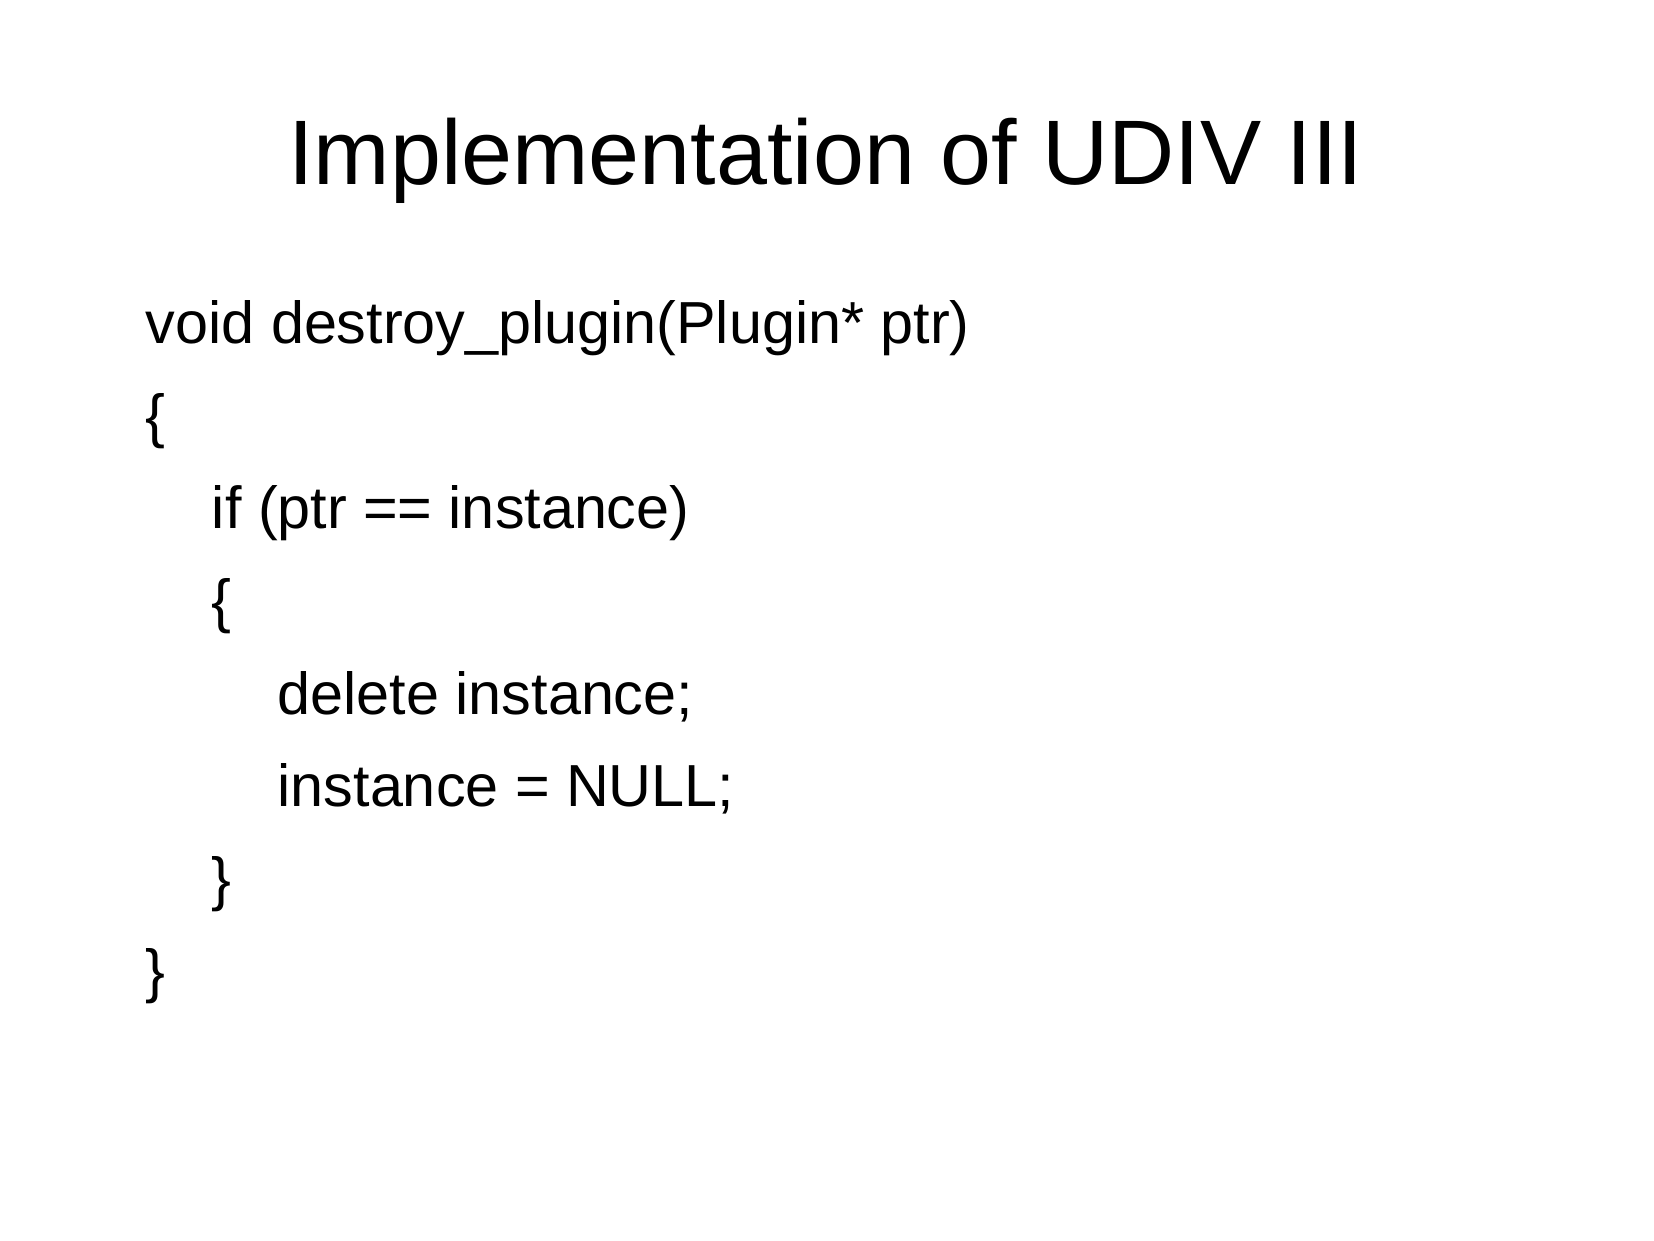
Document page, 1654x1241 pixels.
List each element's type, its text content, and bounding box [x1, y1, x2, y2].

title Implementation of UDIV III [82, 49, 1571, 257]
list void destroy_plugin(Plugin* ptr) { if (ptr == instance) { delete instance; instance = NULL; } } [82, 290, 1571, 1010]
